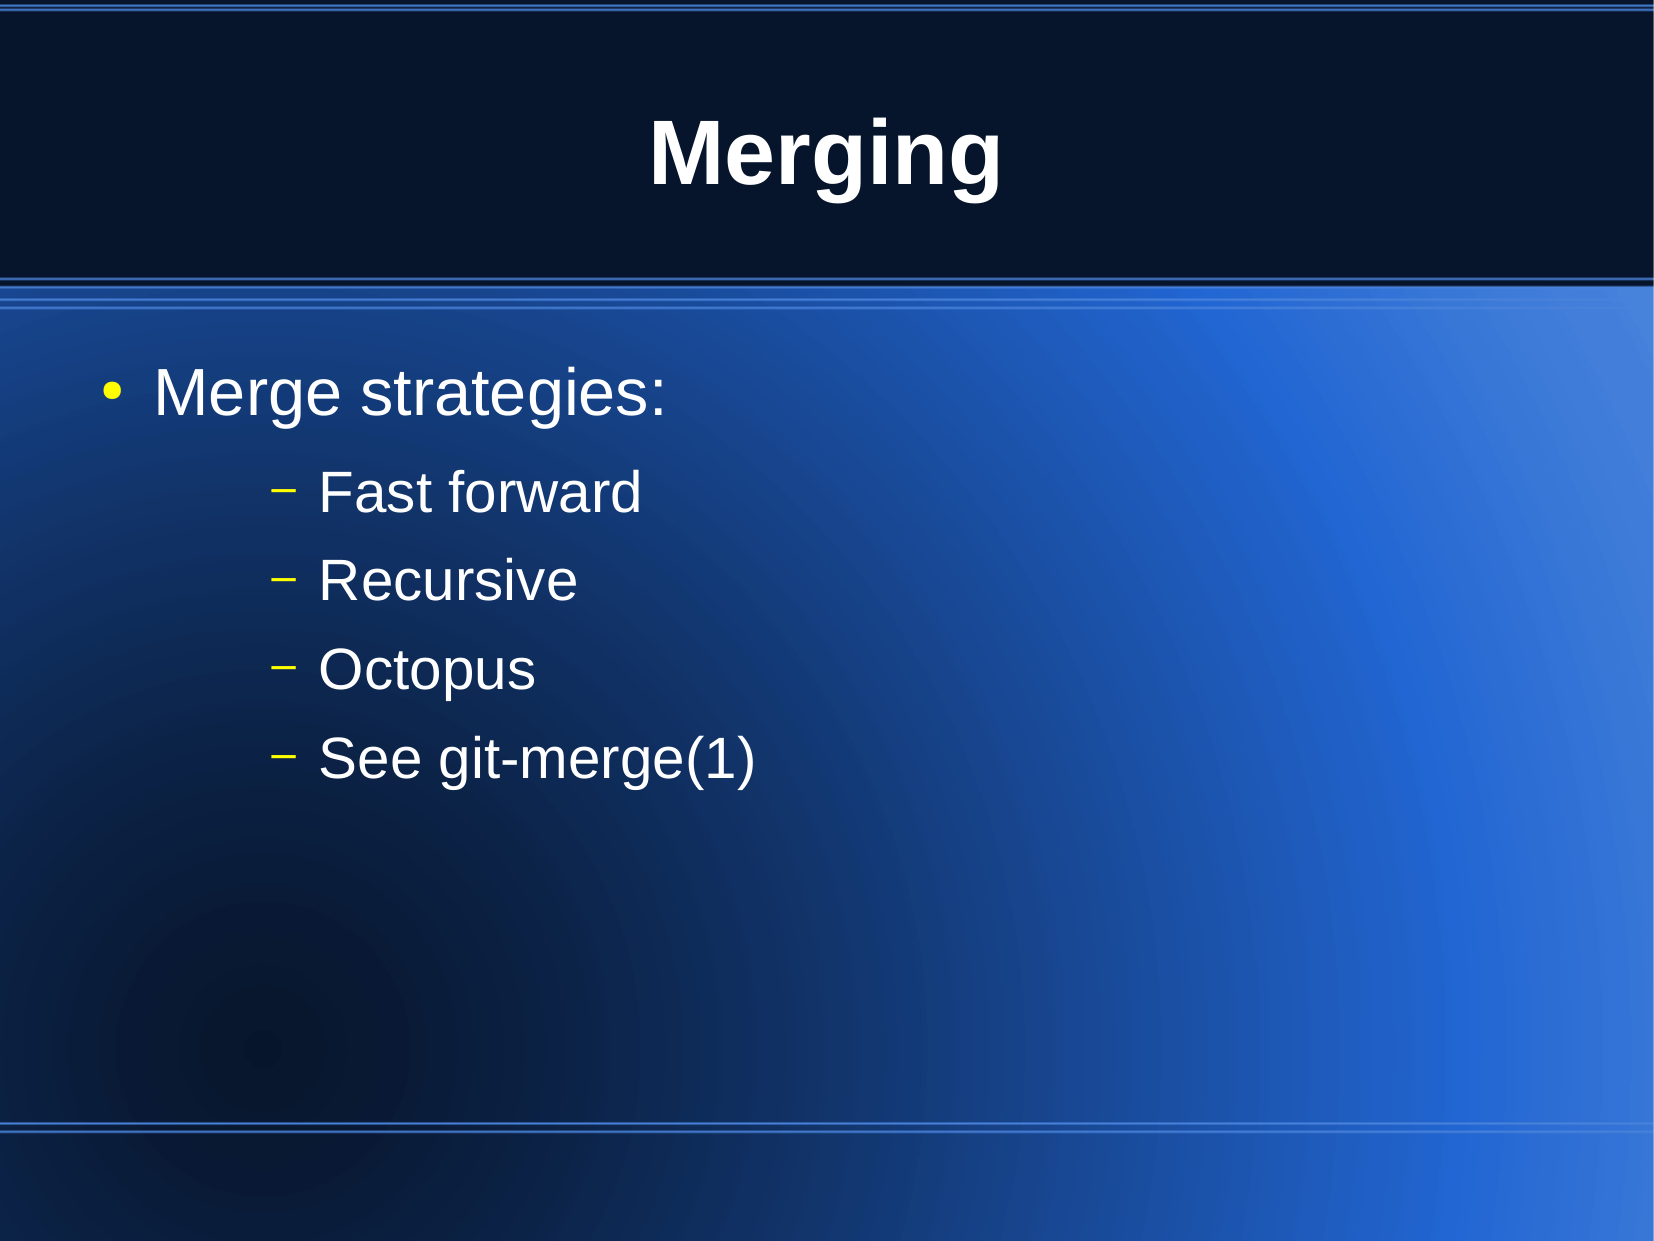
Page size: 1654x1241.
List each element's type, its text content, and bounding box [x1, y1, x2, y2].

list Merge strategies: Fast forward Recursive Octopus See git-merge(1) [82, 355, 1571, 1043]
picture [0, 0, 1654, 1241]
title Merging [82, 56, 1571, 250]
